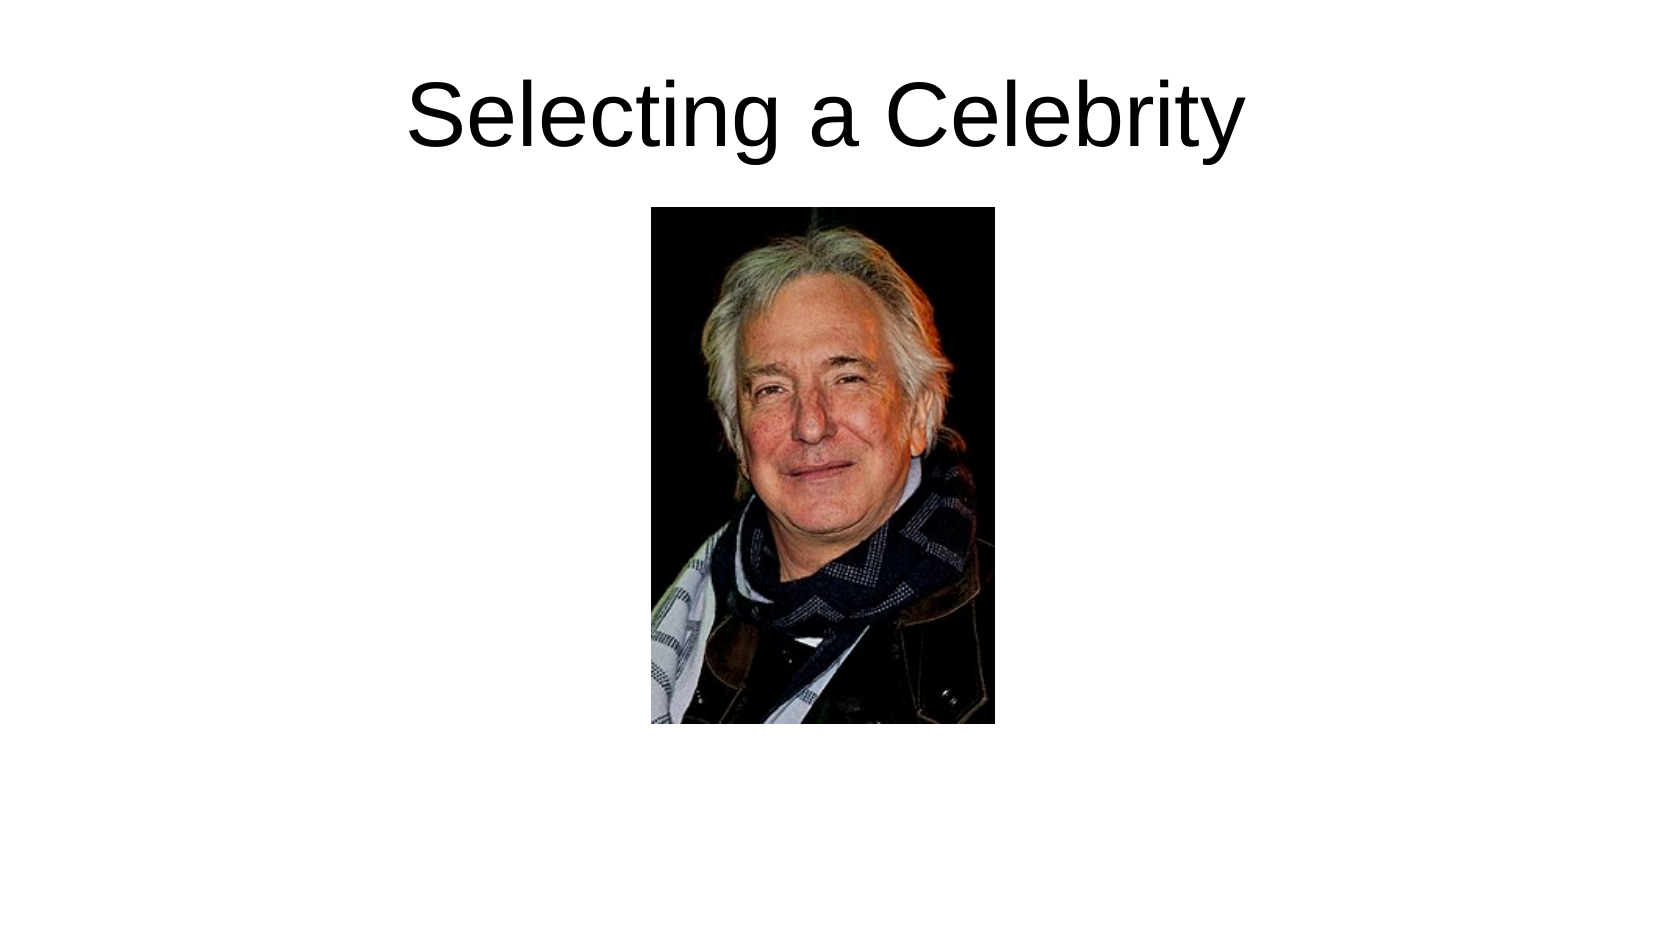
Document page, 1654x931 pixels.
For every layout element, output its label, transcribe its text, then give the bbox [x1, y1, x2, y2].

title Selecting a Celebrity [82, 37, 1571, 193]
picture [651, 207, 995, 724]
